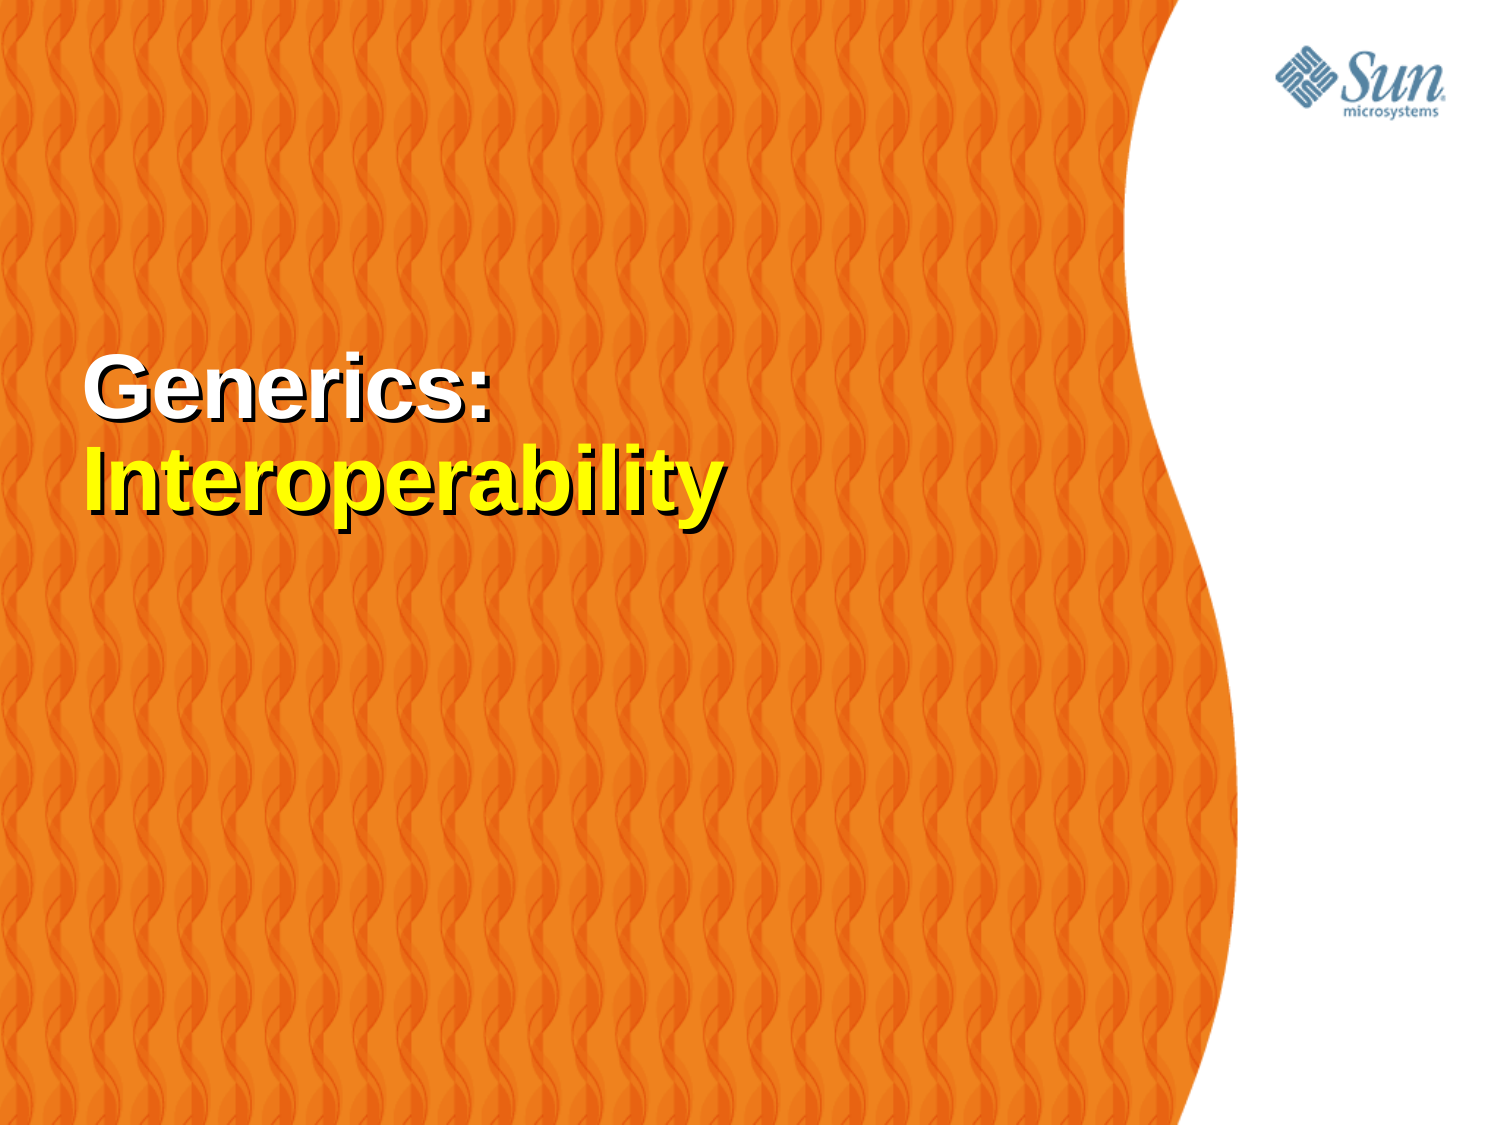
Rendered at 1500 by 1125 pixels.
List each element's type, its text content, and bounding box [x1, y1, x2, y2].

picture [0, 0, 1500, 1125]
title Generics: Interoperability [81, 149, 1283, 857]
